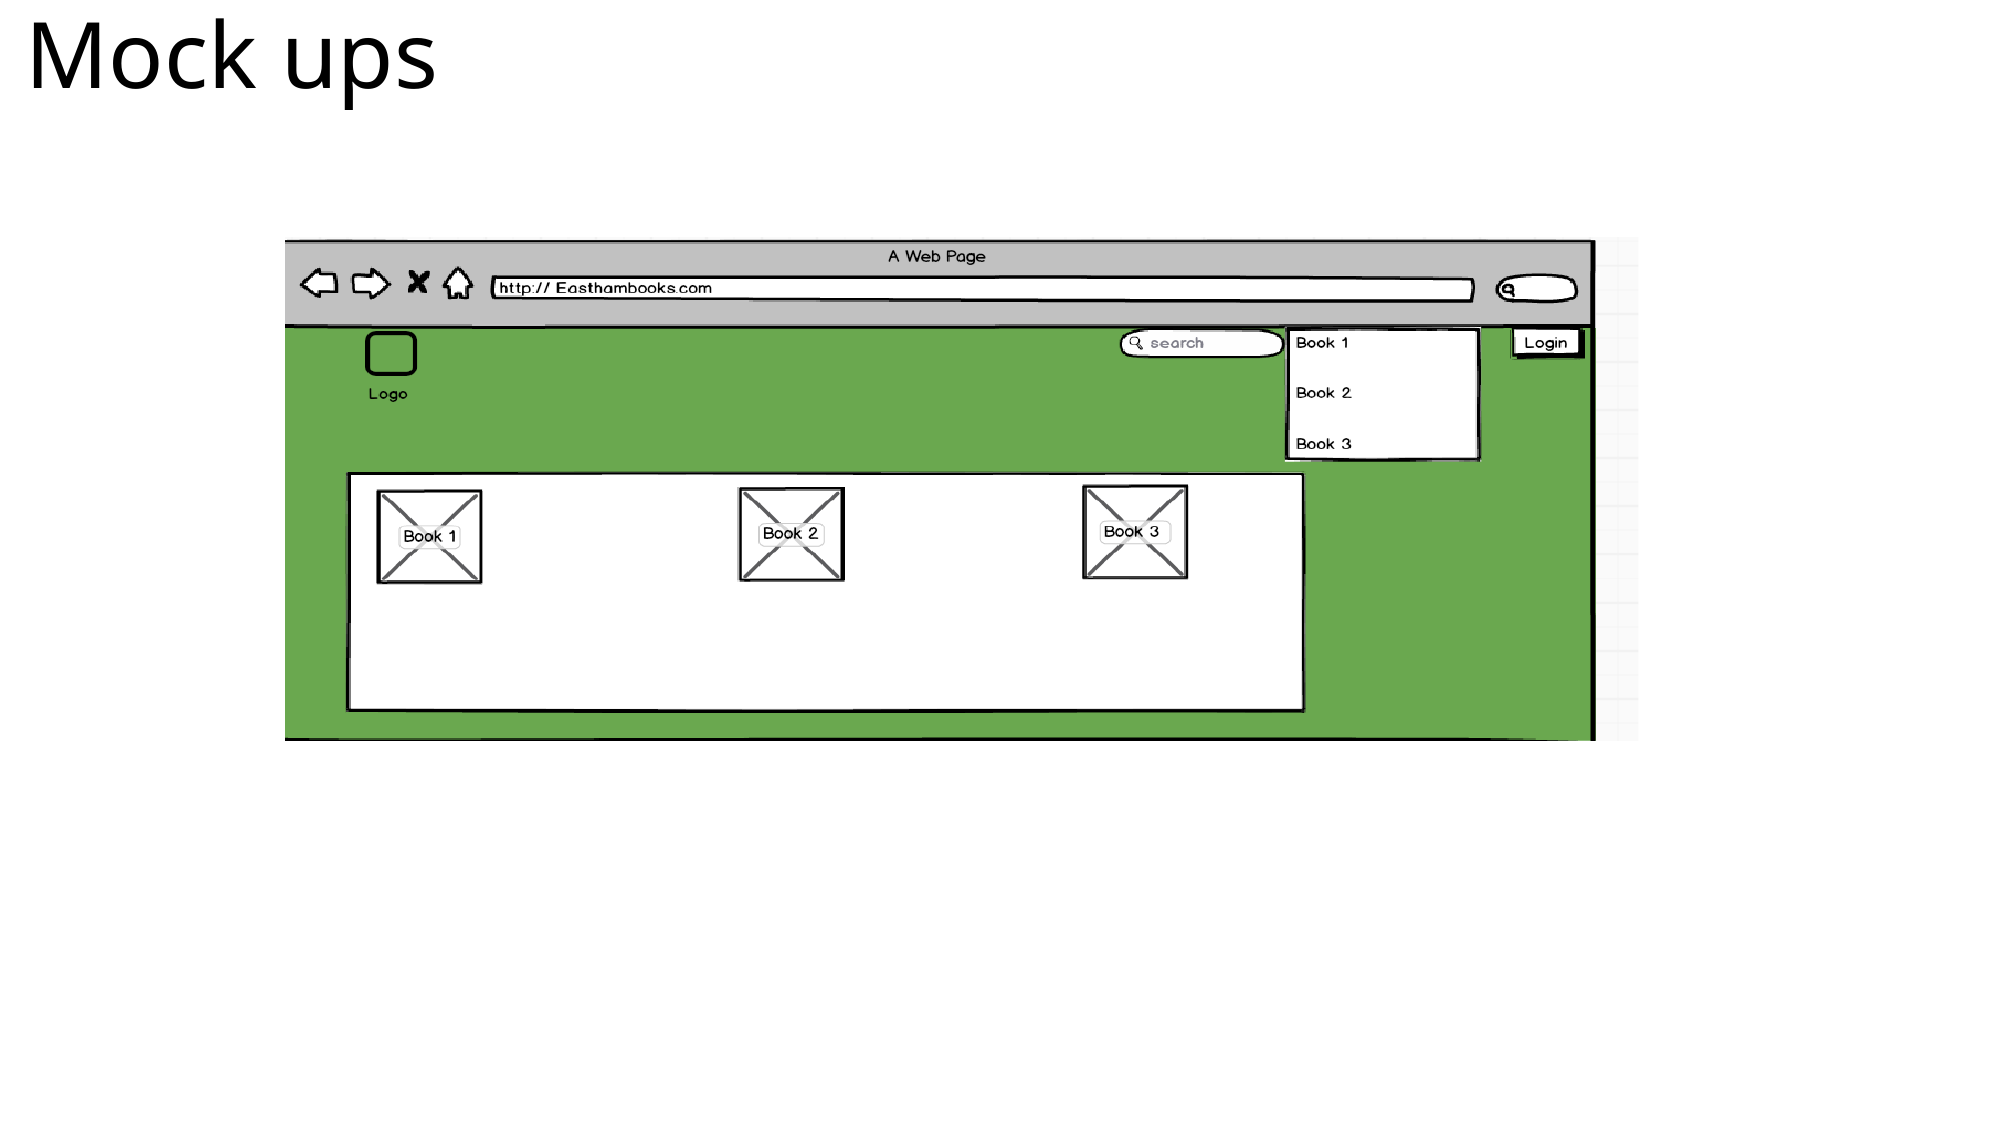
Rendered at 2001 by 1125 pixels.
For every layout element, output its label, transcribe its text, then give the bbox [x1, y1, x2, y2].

title Mock ups [10, 0, 1736, 168]
picture [285, 237, 1639, 741]
